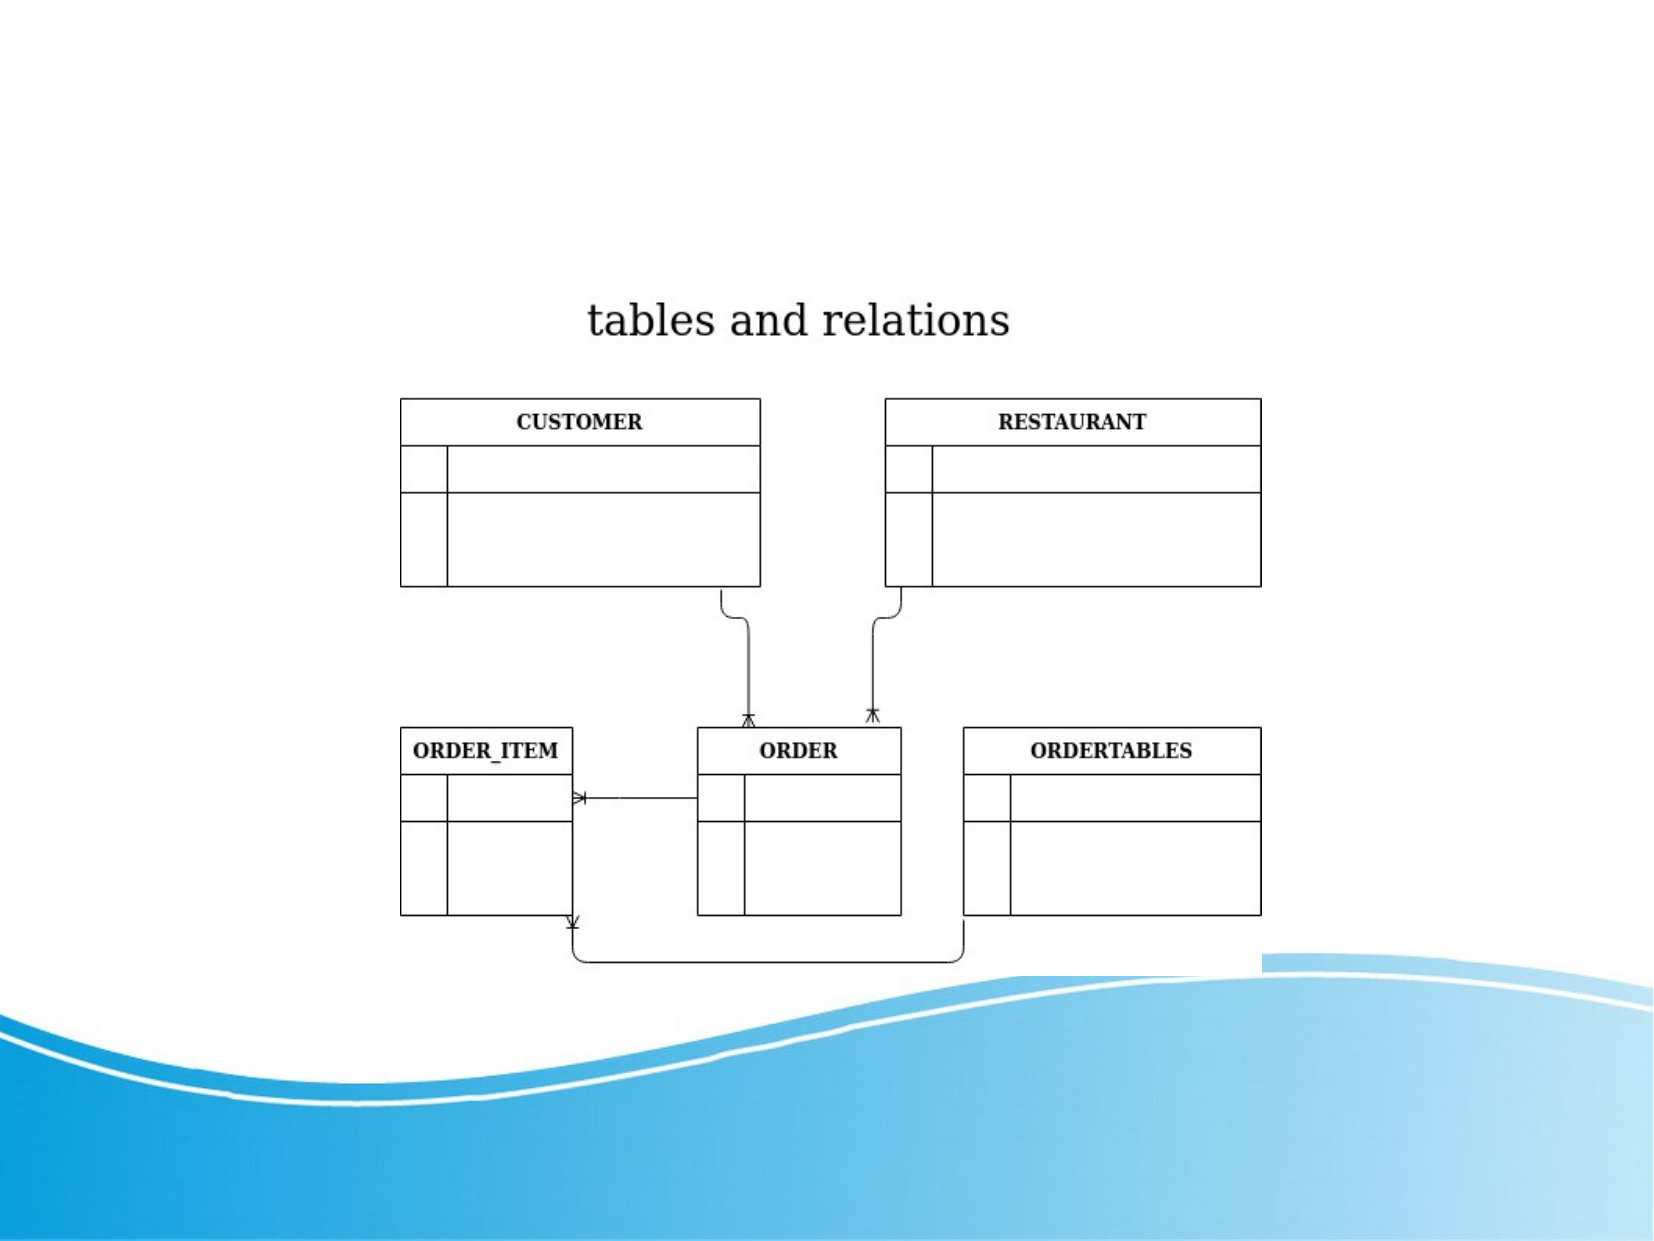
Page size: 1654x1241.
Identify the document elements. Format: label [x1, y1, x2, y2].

picture [400, 295, 1262, 976]
